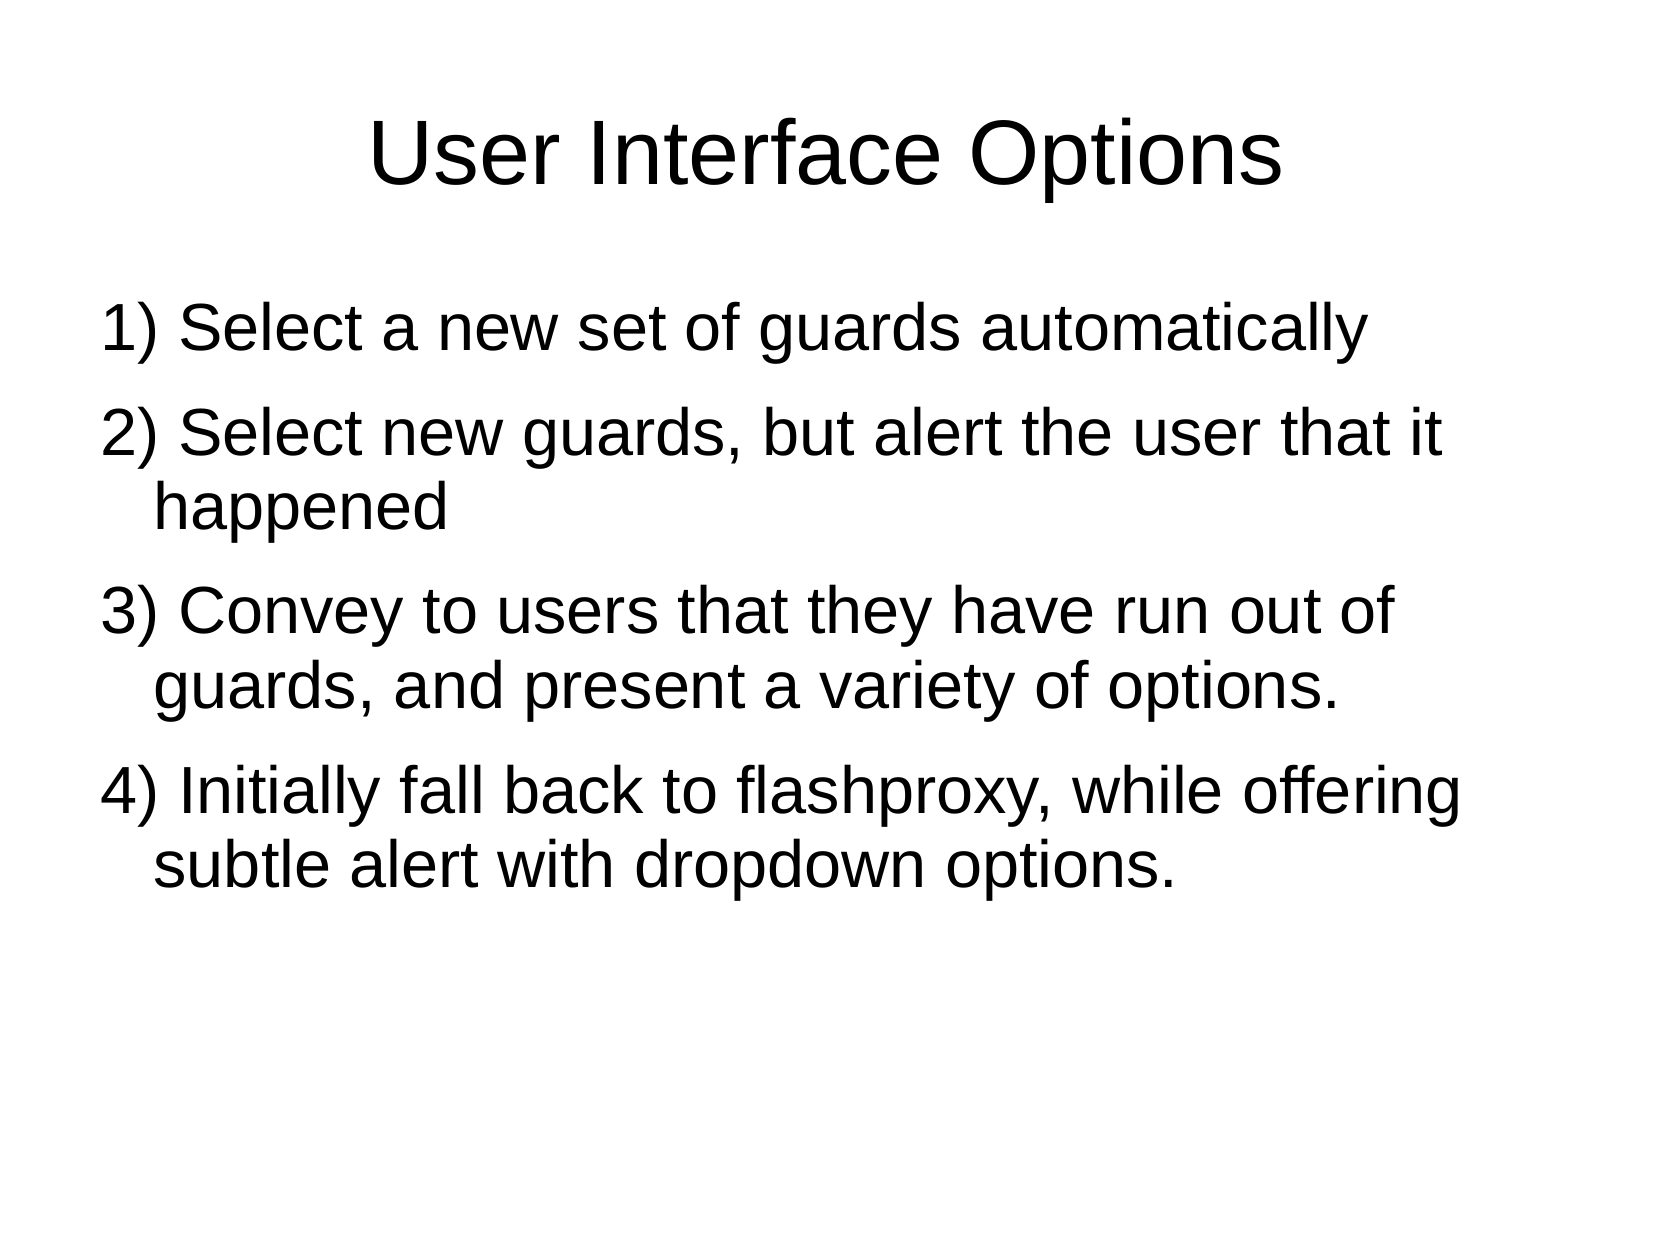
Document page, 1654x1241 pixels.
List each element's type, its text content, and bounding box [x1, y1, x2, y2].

title User Interface Options [82, 49, 1571, 257]
list Select a new set of guards automatically Select new guards, but alert the user that it happened Convey to users that they have run out of guards, and present a variety of options. Initially fall back to flashproxy, while offering subtle alert with dropdown options. [82, 290, 1571, 1010]
